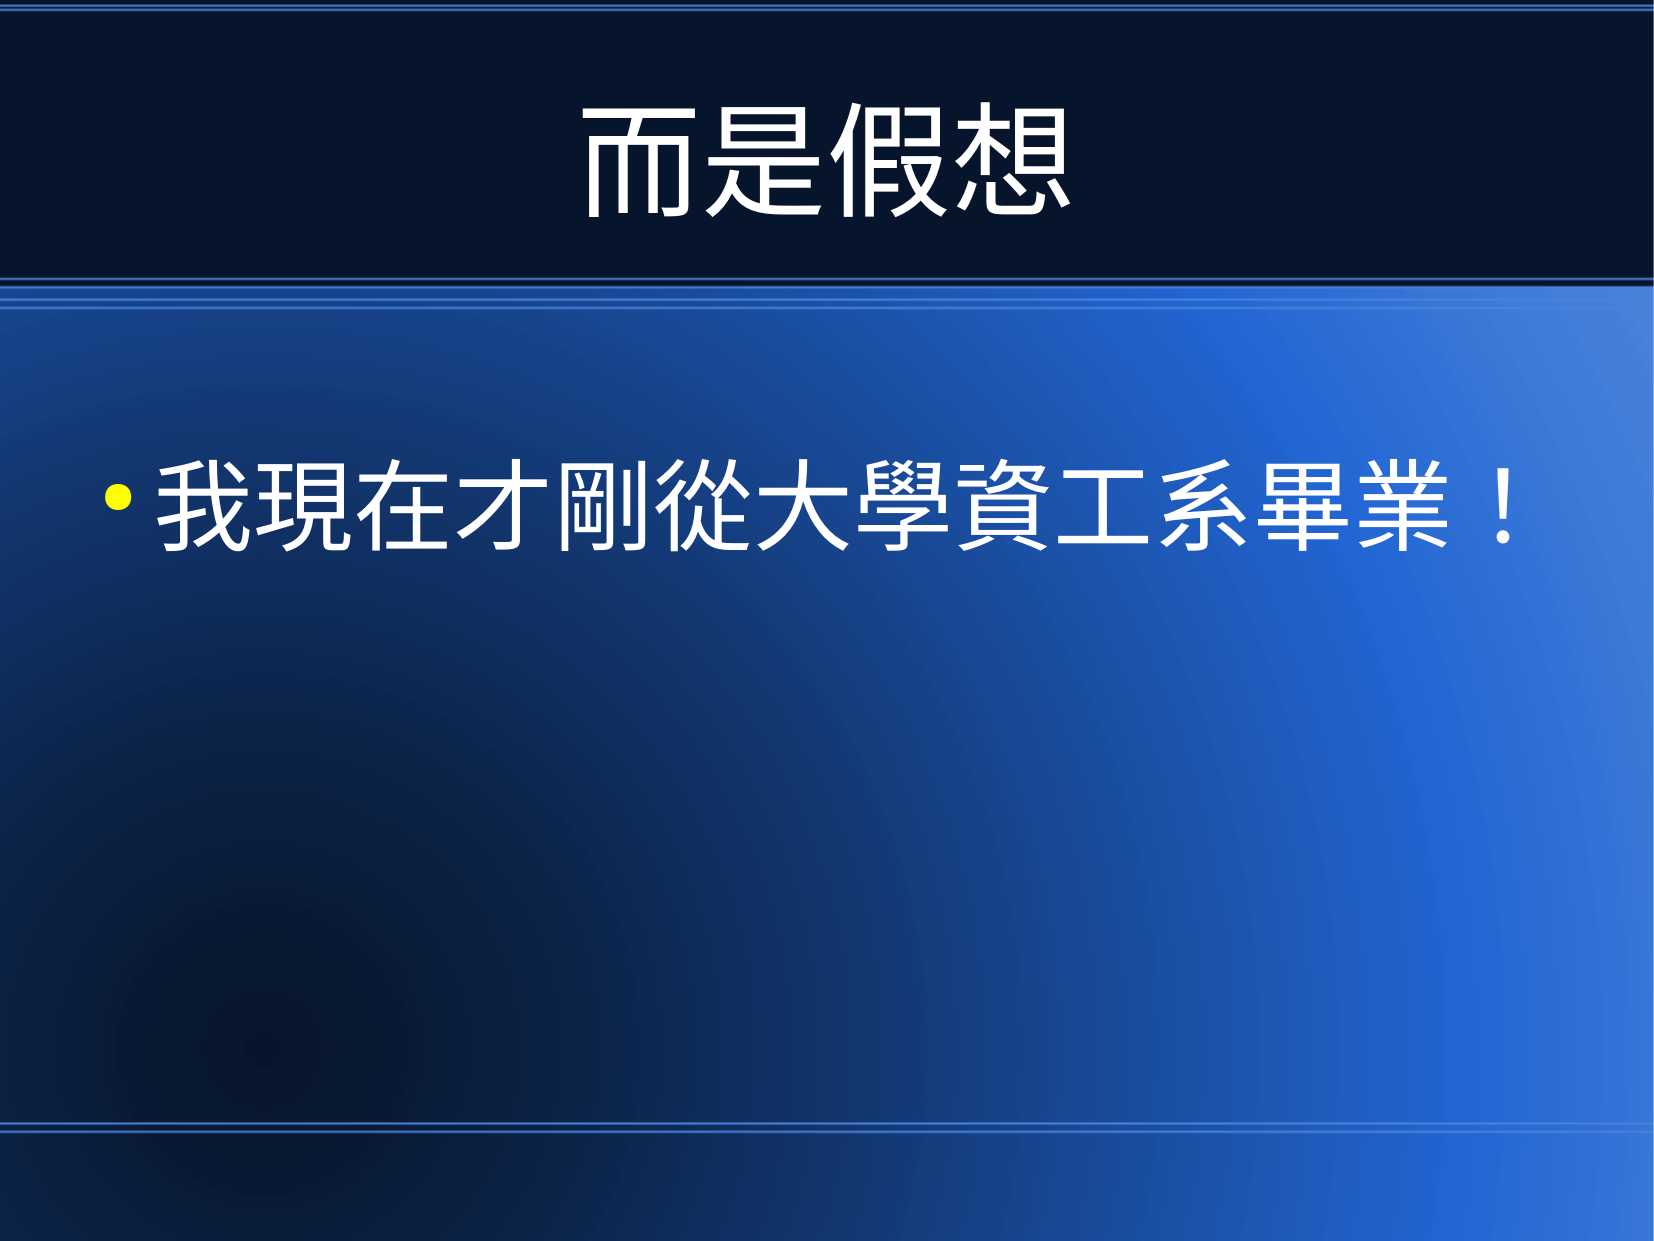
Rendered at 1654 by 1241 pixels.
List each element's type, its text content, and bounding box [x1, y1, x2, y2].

list 我現在才剛從大學資工系畢業！ [82, 355, 1571, 1241]
title 而是假想 [82, 49, 1571, 257]
picture [0, 0, 1654, 1241]
